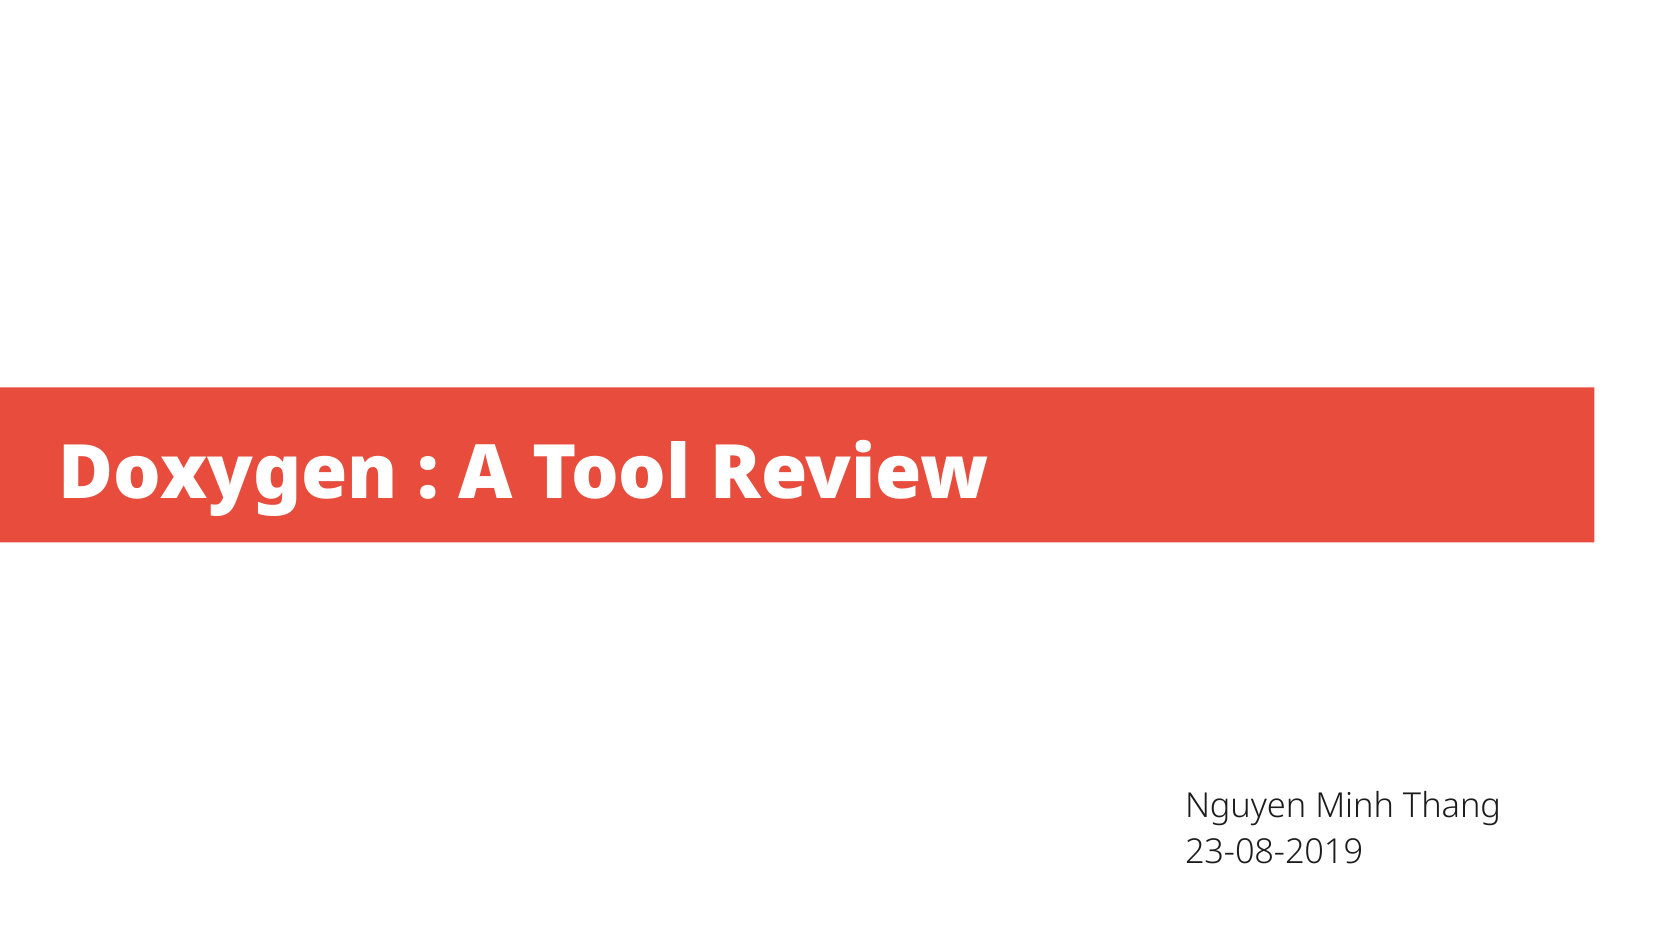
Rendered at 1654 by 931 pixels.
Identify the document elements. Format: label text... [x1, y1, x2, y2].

title Doxygen : A Tool Review [59, 409, 1595, 521]
subtitle Nguyen Minh Thang 23-08-2019 [1185, 734, 1595, 856]
